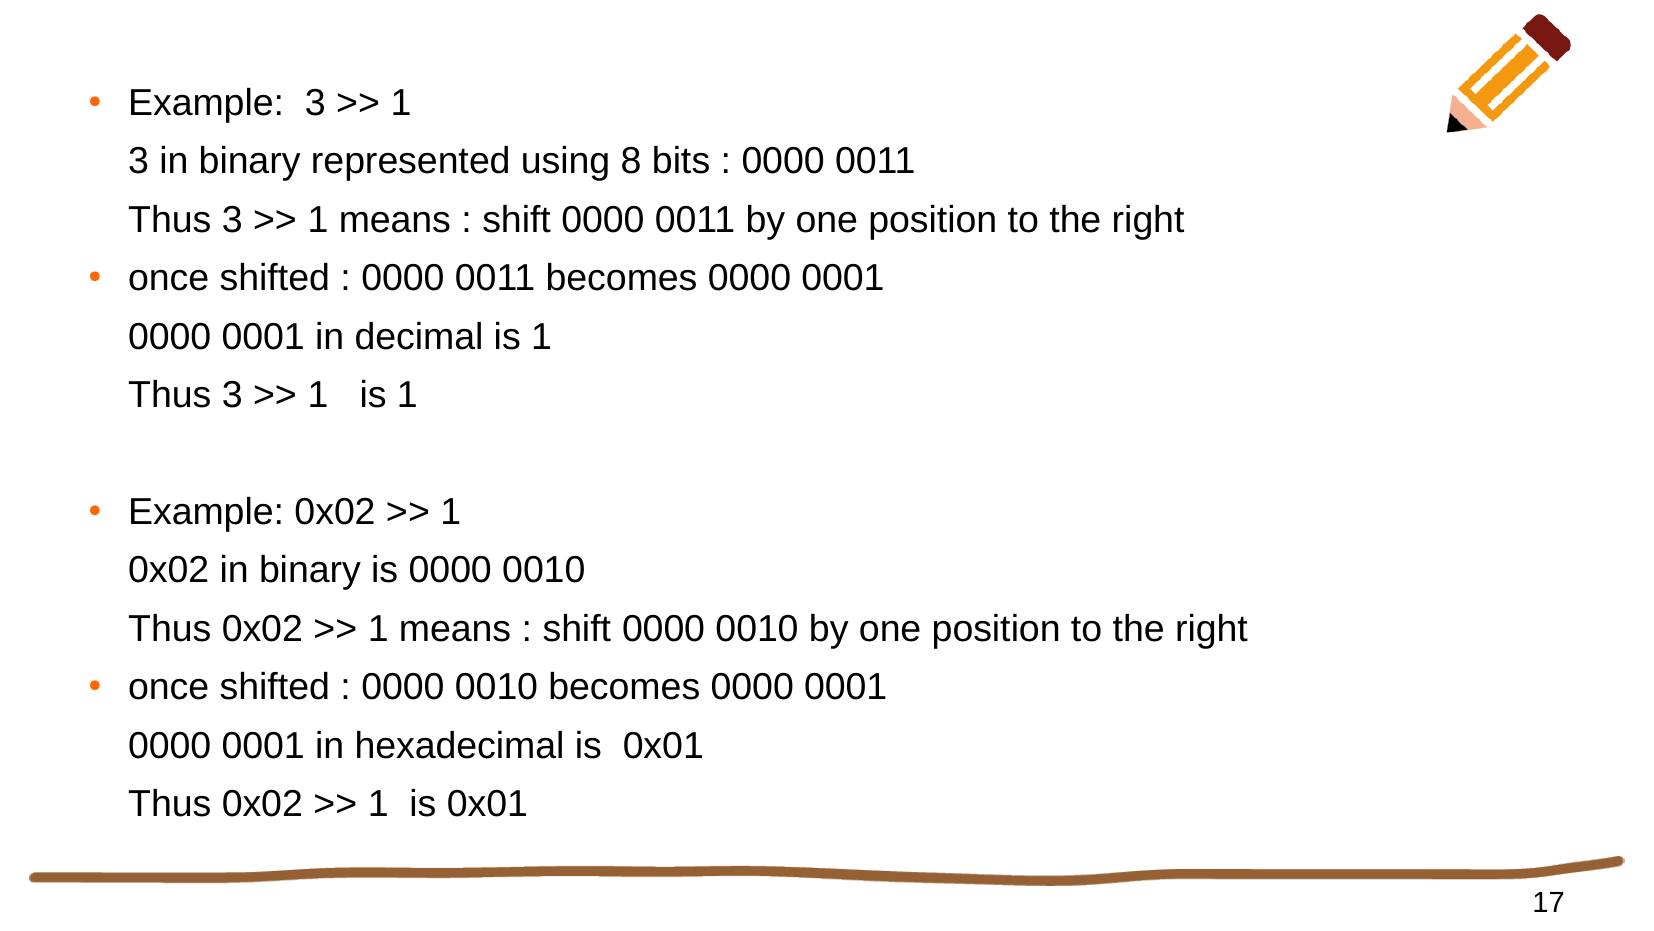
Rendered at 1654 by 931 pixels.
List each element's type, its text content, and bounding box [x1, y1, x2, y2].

list Example: 3 >> 1 3 in binary represented using 8 bits : 0000 0011 Thus 3 >> 1 means : shift 0000 0011 by one position to the right once shifted : 0000 0011 becomes 0000 0001 0000 0001 in decimal is 1 Thus 3 >> 1 is 1 Example: 0x02 >> 1 0x02 in binary is 0000 0010 Thus 0x02 >> 1 means : shift 0000 0010 by one position to the right once shifted : 0000 0010 becomes 0000 0001 0000 0001 in hexadecimal is 0x01 Thus 0x02 >> 1 is 0x01 [75, 81, 1562, 826]
picture [29, 856, 1625, 886]
picture [1446, 14, 1571, 133]
